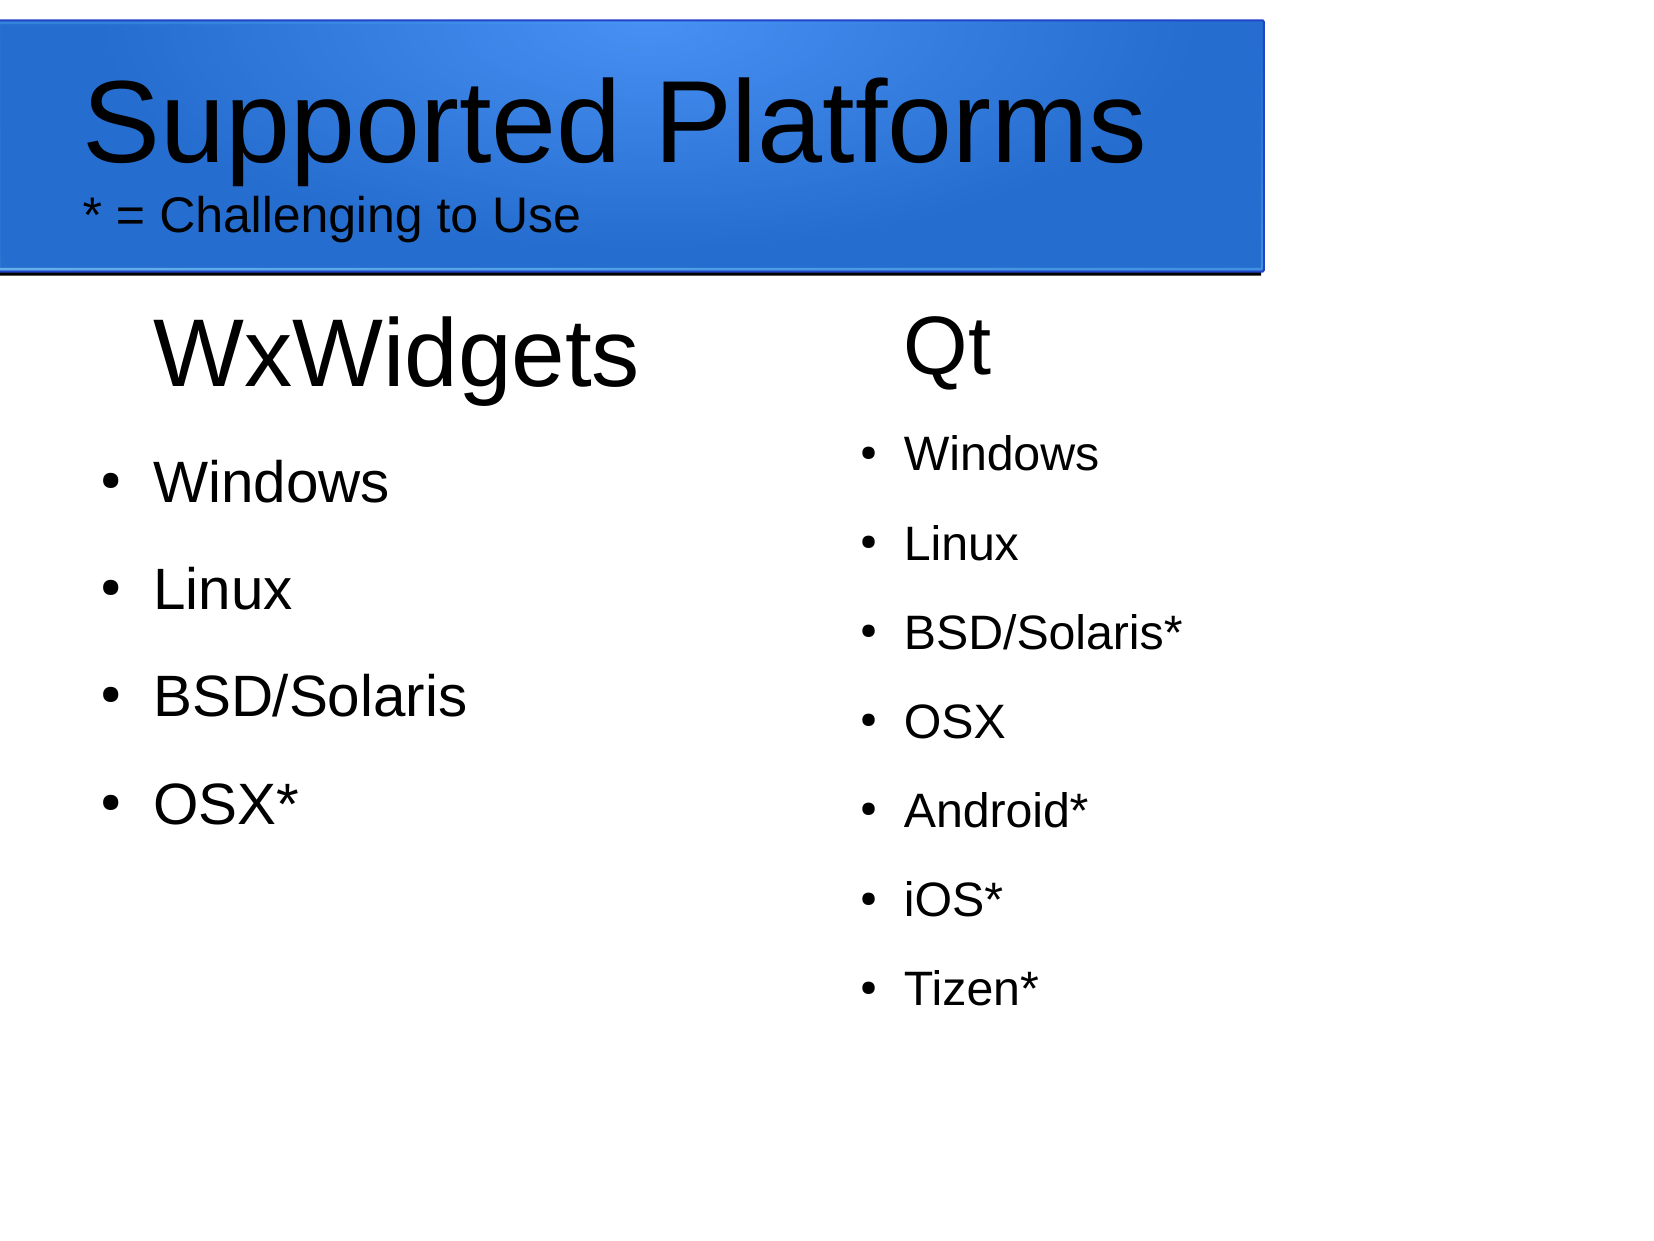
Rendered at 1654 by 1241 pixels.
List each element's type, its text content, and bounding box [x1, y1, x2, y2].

list Qt Windows Linux BSD/Solaris* OSX Android* iOS* Tizen* [845, 299, 1572, 1019]
title Supported Platforms * = Challenging to Use [82, 47, 1235, 252]
list WxWidgets Windows Linux BSD/Solaris OSX* [82, 299, 809, 1019]
